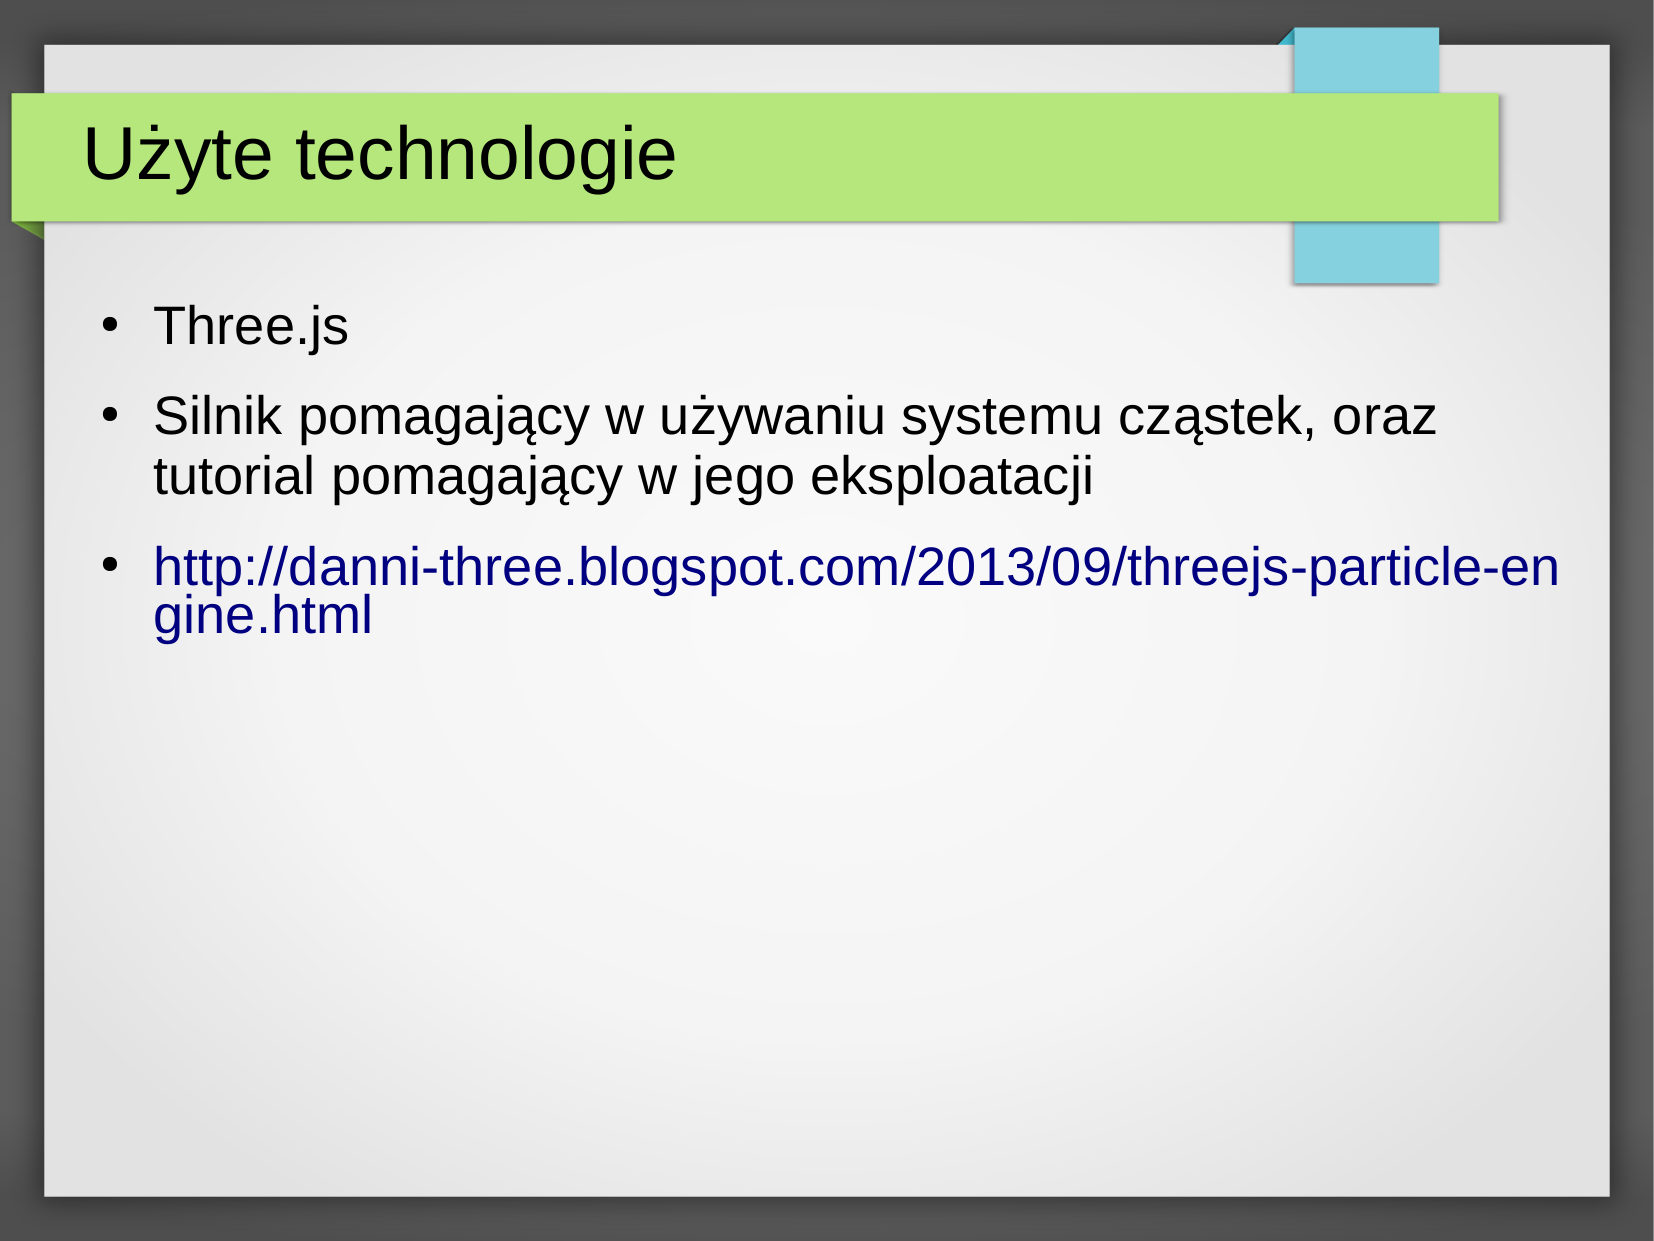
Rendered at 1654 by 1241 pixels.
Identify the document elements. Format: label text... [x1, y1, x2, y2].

title Użyte technologie [82, 94, 1264, 213]
list Three.js Silnik pomagający w używaniu systemu cząstek, oraz tutorial pomagający w jego eksploatacji http://danni-three.blogspot.com/2013/09/threejs-particle-engine.html [82, 295, 1571, 1015]
picture [0, 0, 1654, 1241]
